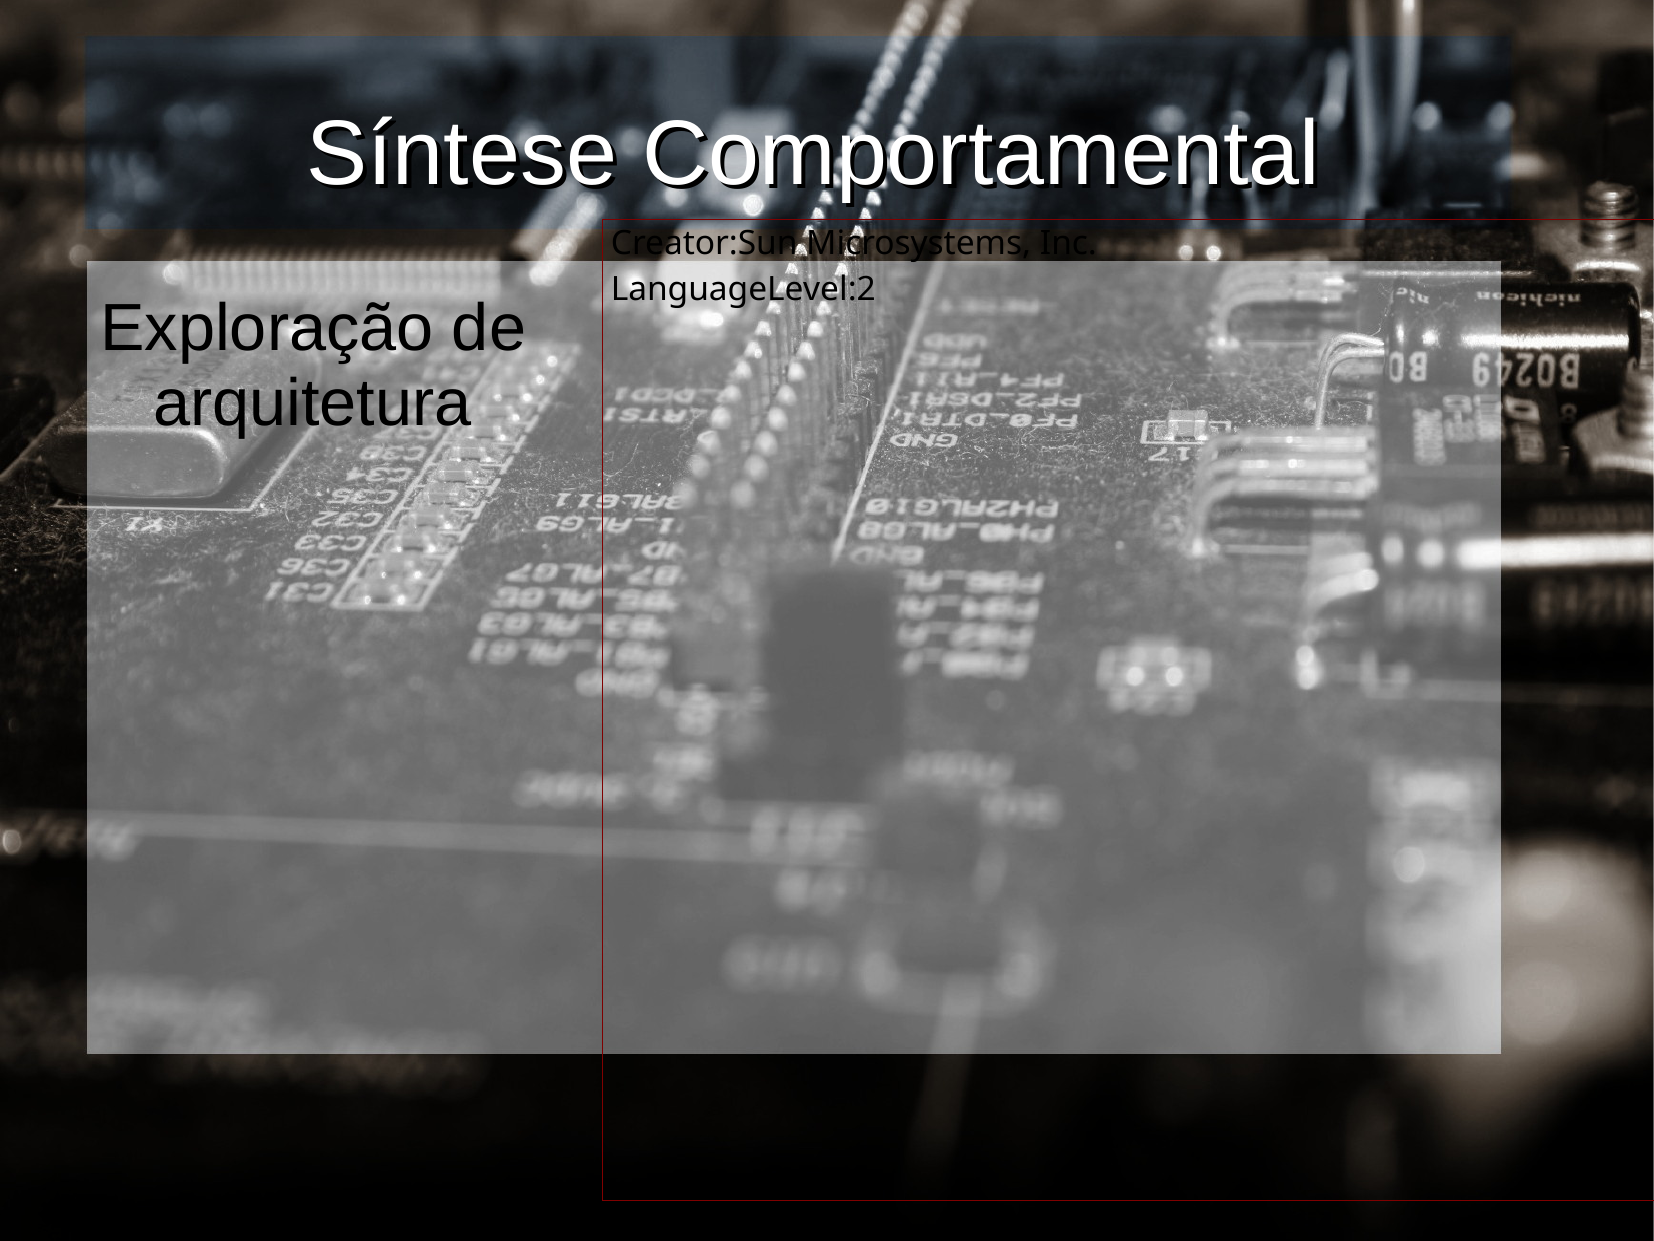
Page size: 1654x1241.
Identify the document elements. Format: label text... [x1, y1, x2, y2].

title Síntese Comportamental [82, 56, 1571, 250]
picture [0, 0, 1654, 1241]
list Exploração de arquitetura [82, 290, 600, 1094]
